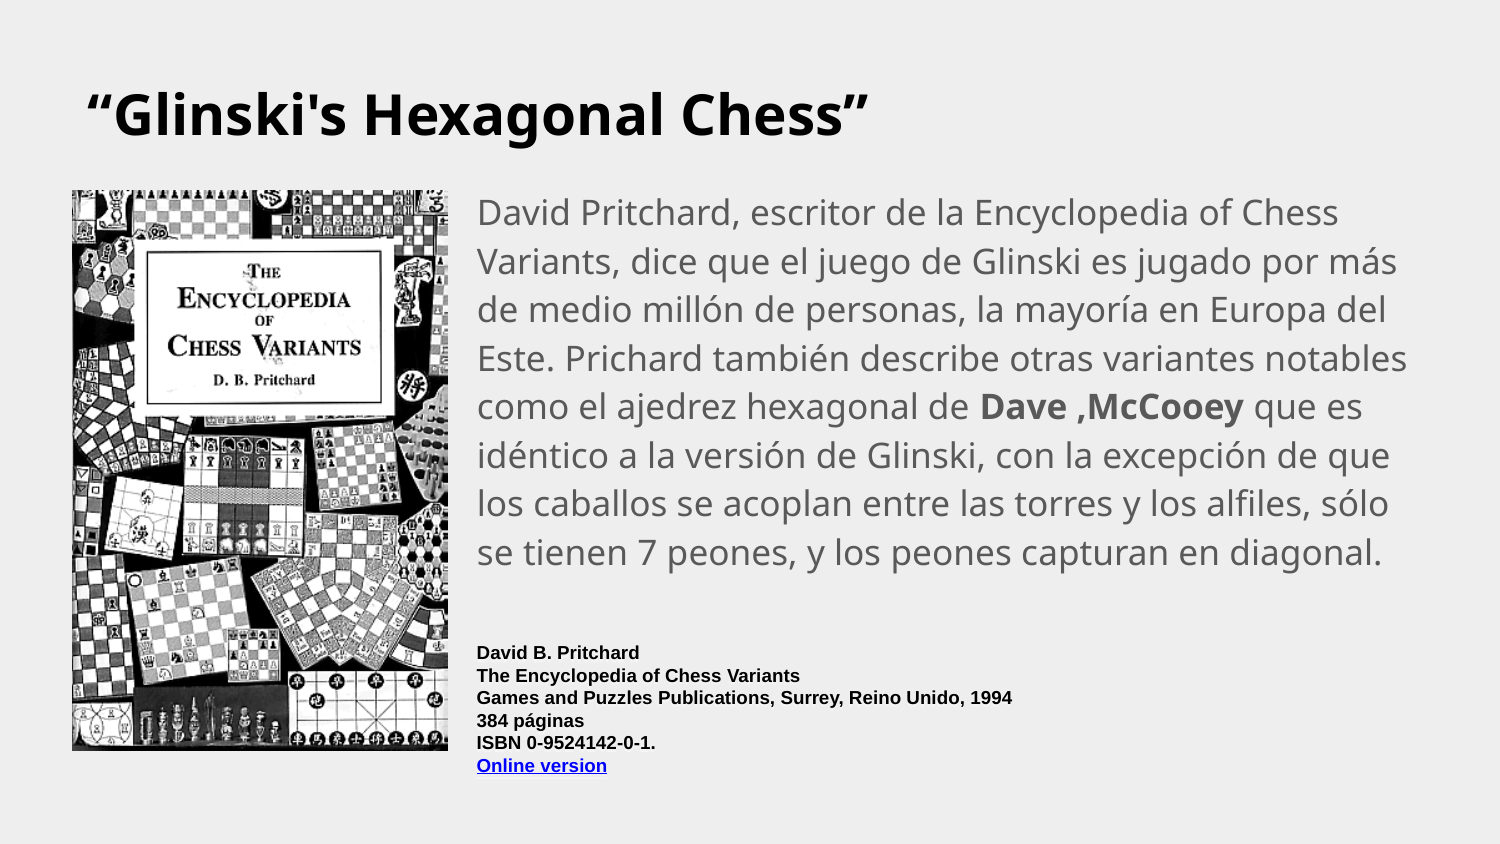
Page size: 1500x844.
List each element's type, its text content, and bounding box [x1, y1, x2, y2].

picture [72, 190, 448, 751]
text_box David Pritchard, escritor de la Encyclopedia of Chess Variants, dice que el juego de Glinski es jugado por más de medio millón de personas, la mayoría en Europa del Este. Prichard también describe otras variantes notables como el ajedrez hexagonal de Dave ,McCooey que es idéntico a la versión de Glinski, con la excepción de que los caballos se acoplan entre las torres y los alfiles, sólo se tienen 7 peones, y los peones capturan en diagonal. [461, 169, 1427, 627]
text_box “Glinski's Hexagonal Chess” [72, 63, 1410, 158]
text_box David B. Pritchard The Encyclopedia of Chess Variants Games and Puzzles Publications, Surrey, Reino Unido, 1994 384 páginas ISBN 0-9524142-0-1. Online version [461, 625, 1375, 791]
